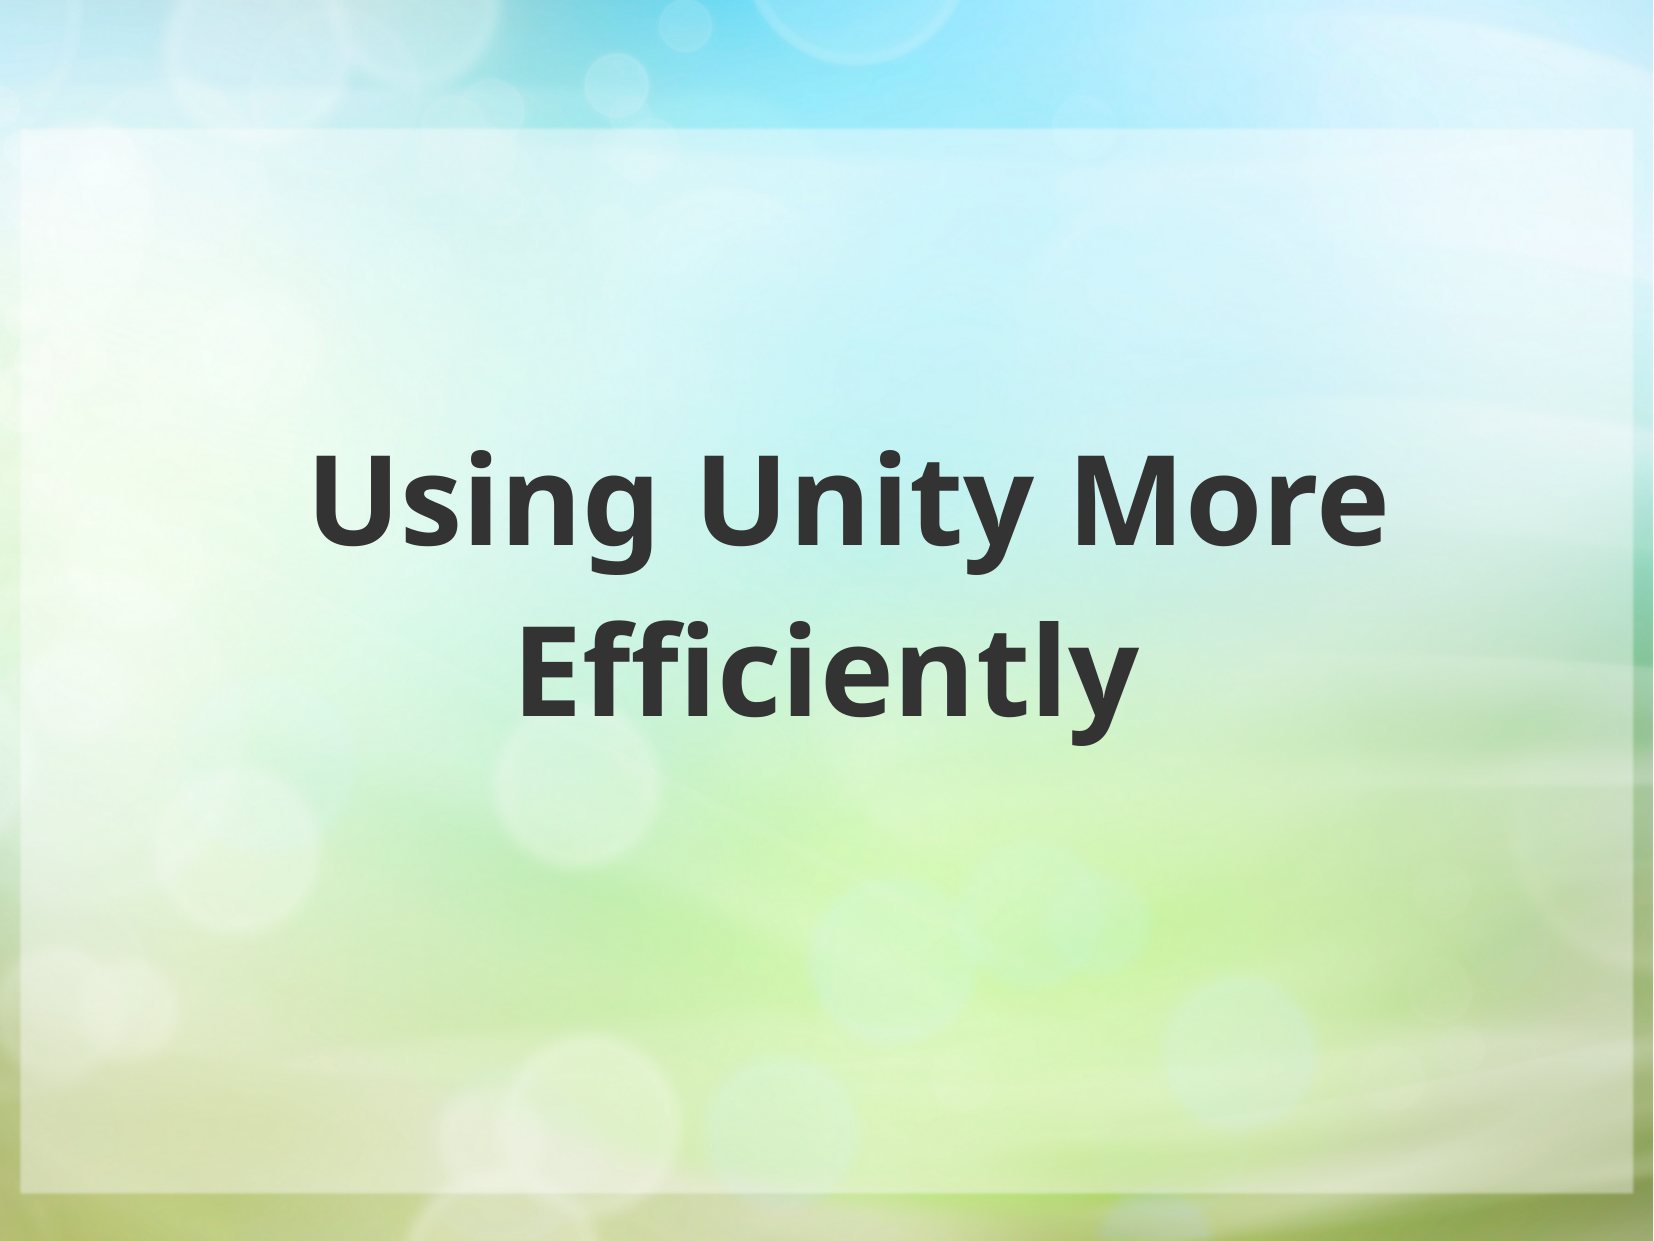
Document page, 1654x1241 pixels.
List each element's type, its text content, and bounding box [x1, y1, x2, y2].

picture [0, 0, 1654, 1241]
subtitle Using Unity More Efficiently [82, 222, 1571, 943]
